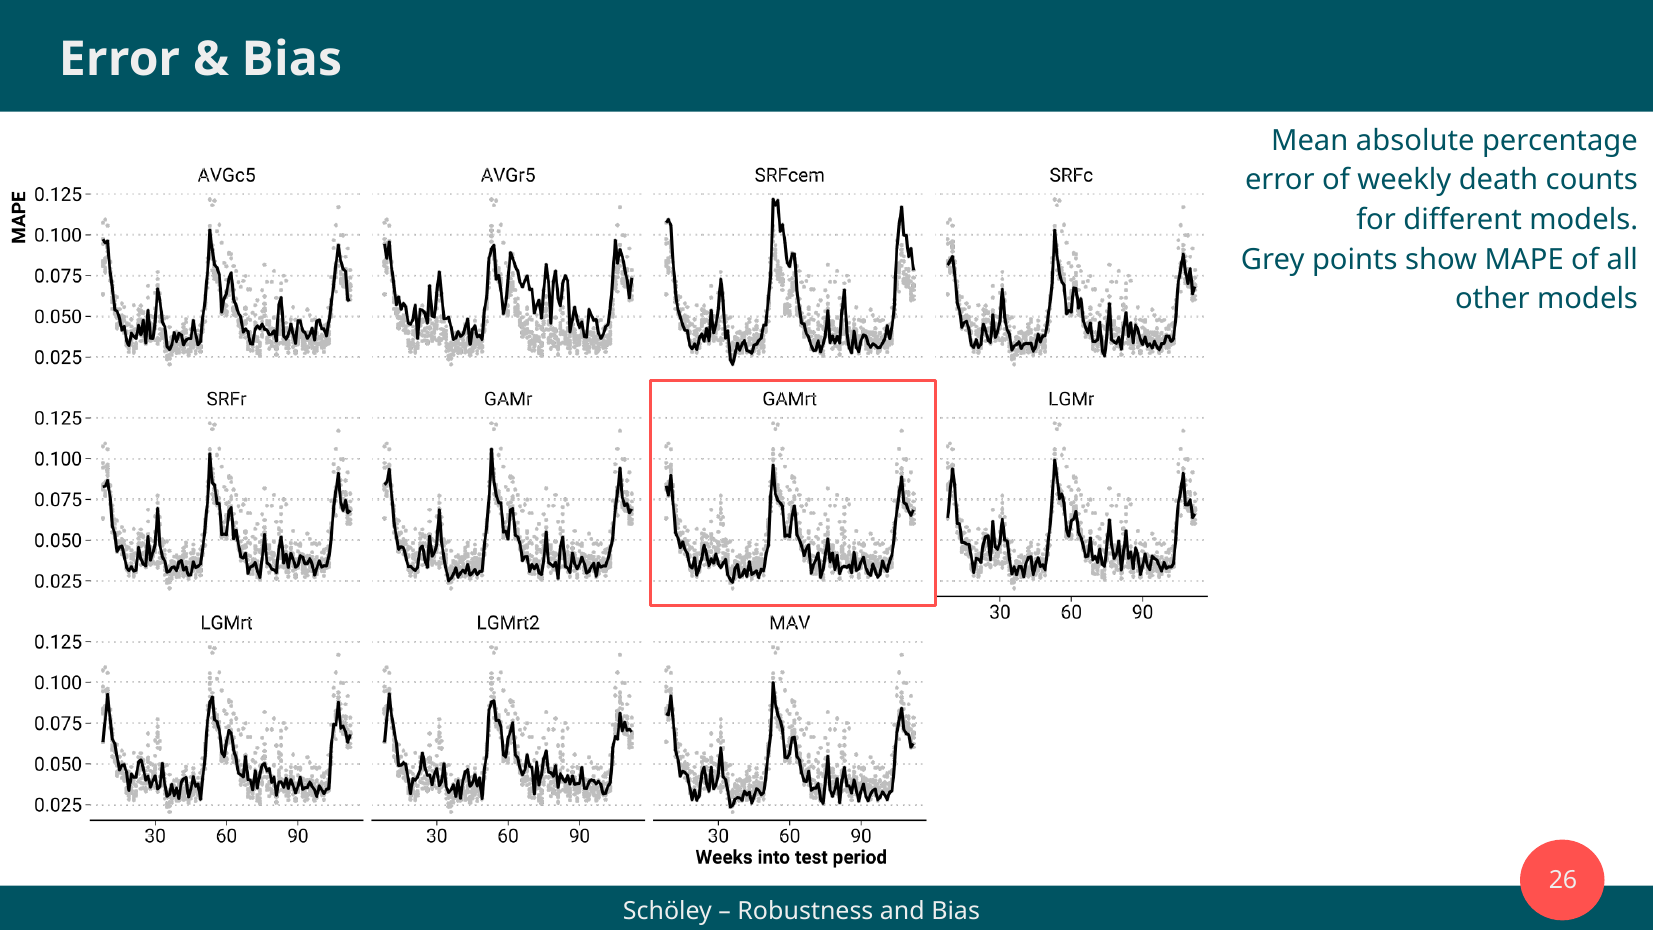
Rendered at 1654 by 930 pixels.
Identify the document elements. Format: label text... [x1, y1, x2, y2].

title Error & Bias [58, 0, 1594, 117]
text_box Mean absolute percentage error of weekly death counts for different models. Grey points show MAPE of all other models [1215, 111, 1653, 403]
picture [2, 149, 1216, 878]
